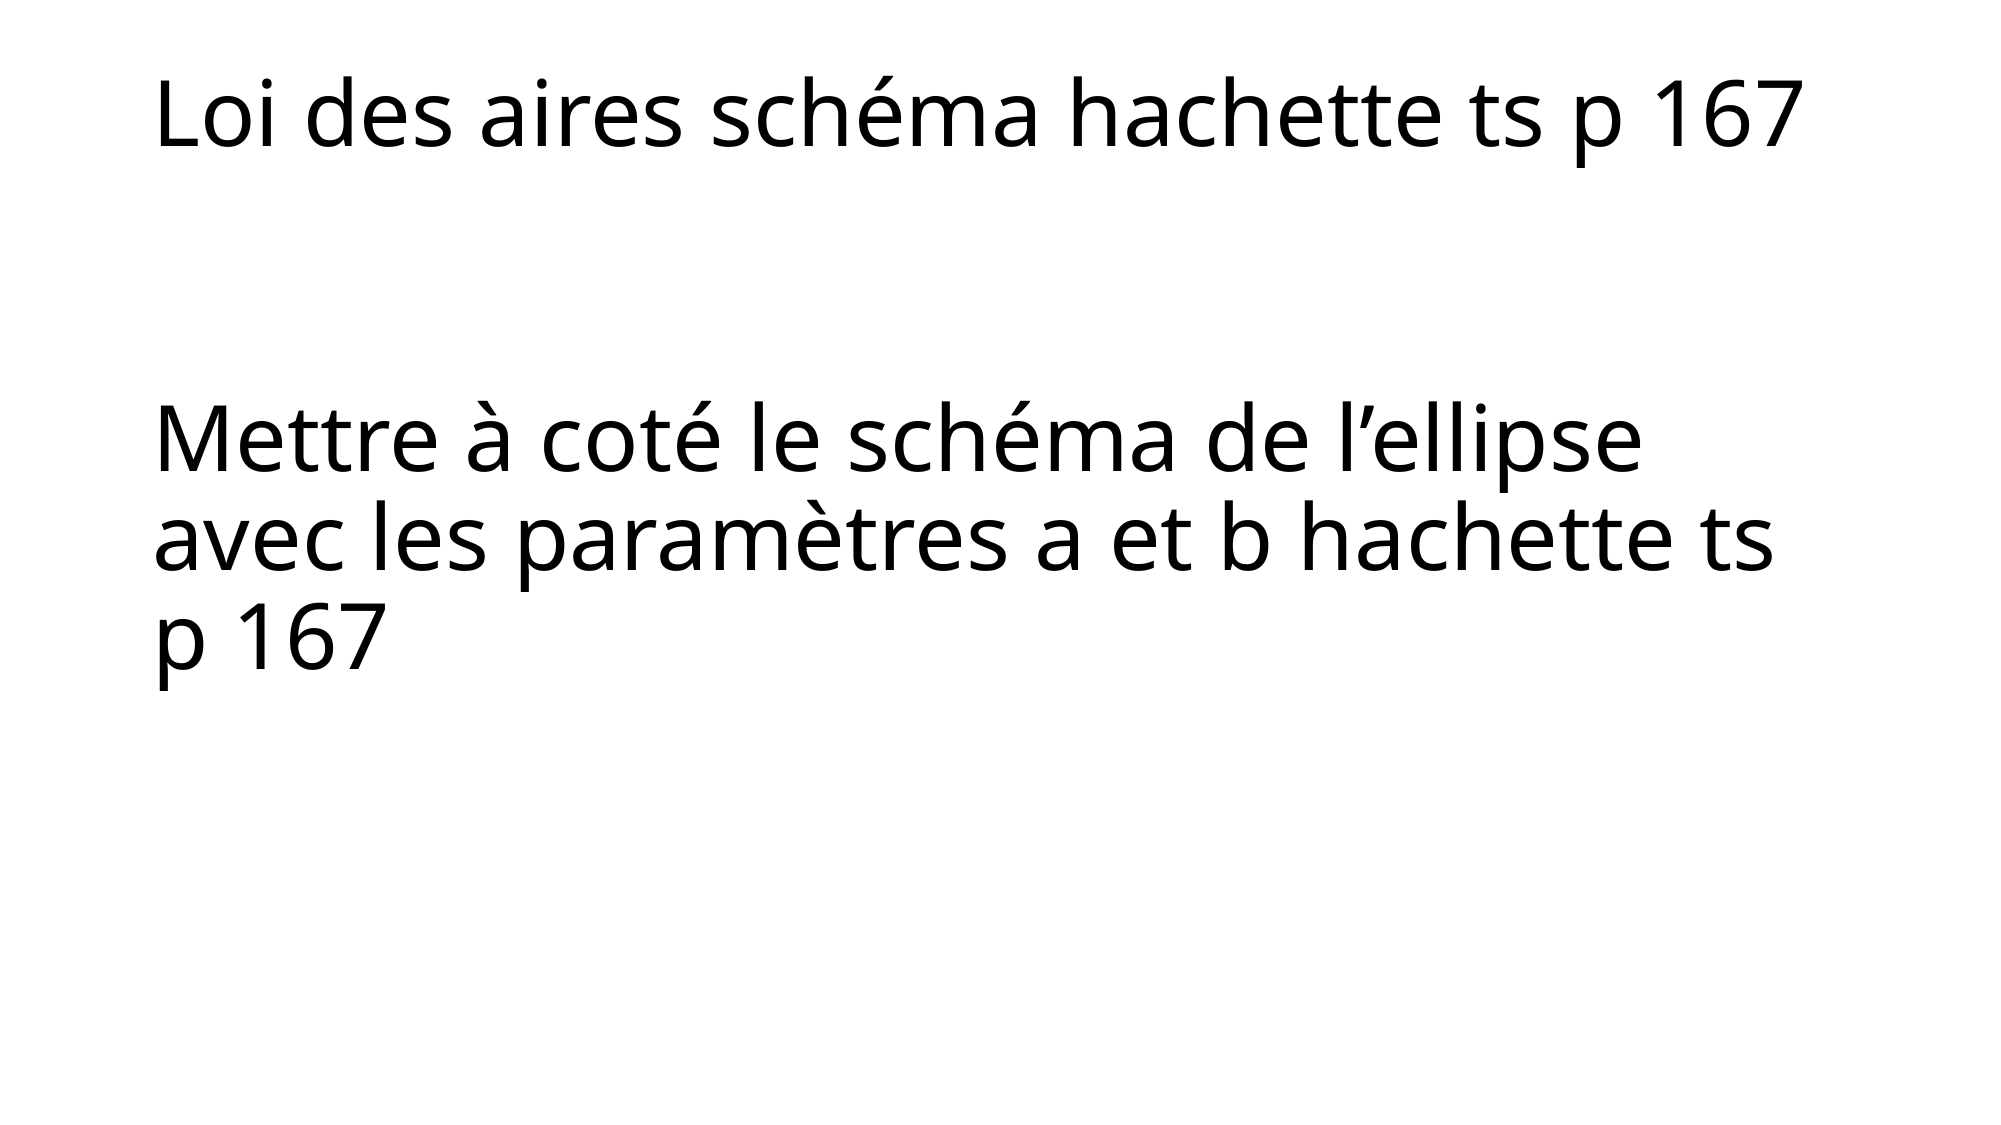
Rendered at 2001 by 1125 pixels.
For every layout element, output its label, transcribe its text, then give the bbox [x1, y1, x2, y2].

title Loi des aires schéma hachette ts p 167 [137, 59, 1863, 278]
text_box Mettre à coté le schéma de l’ellipse avec les paramètres a et b hachette ts p 167 [137, 432, 1863, 650]
